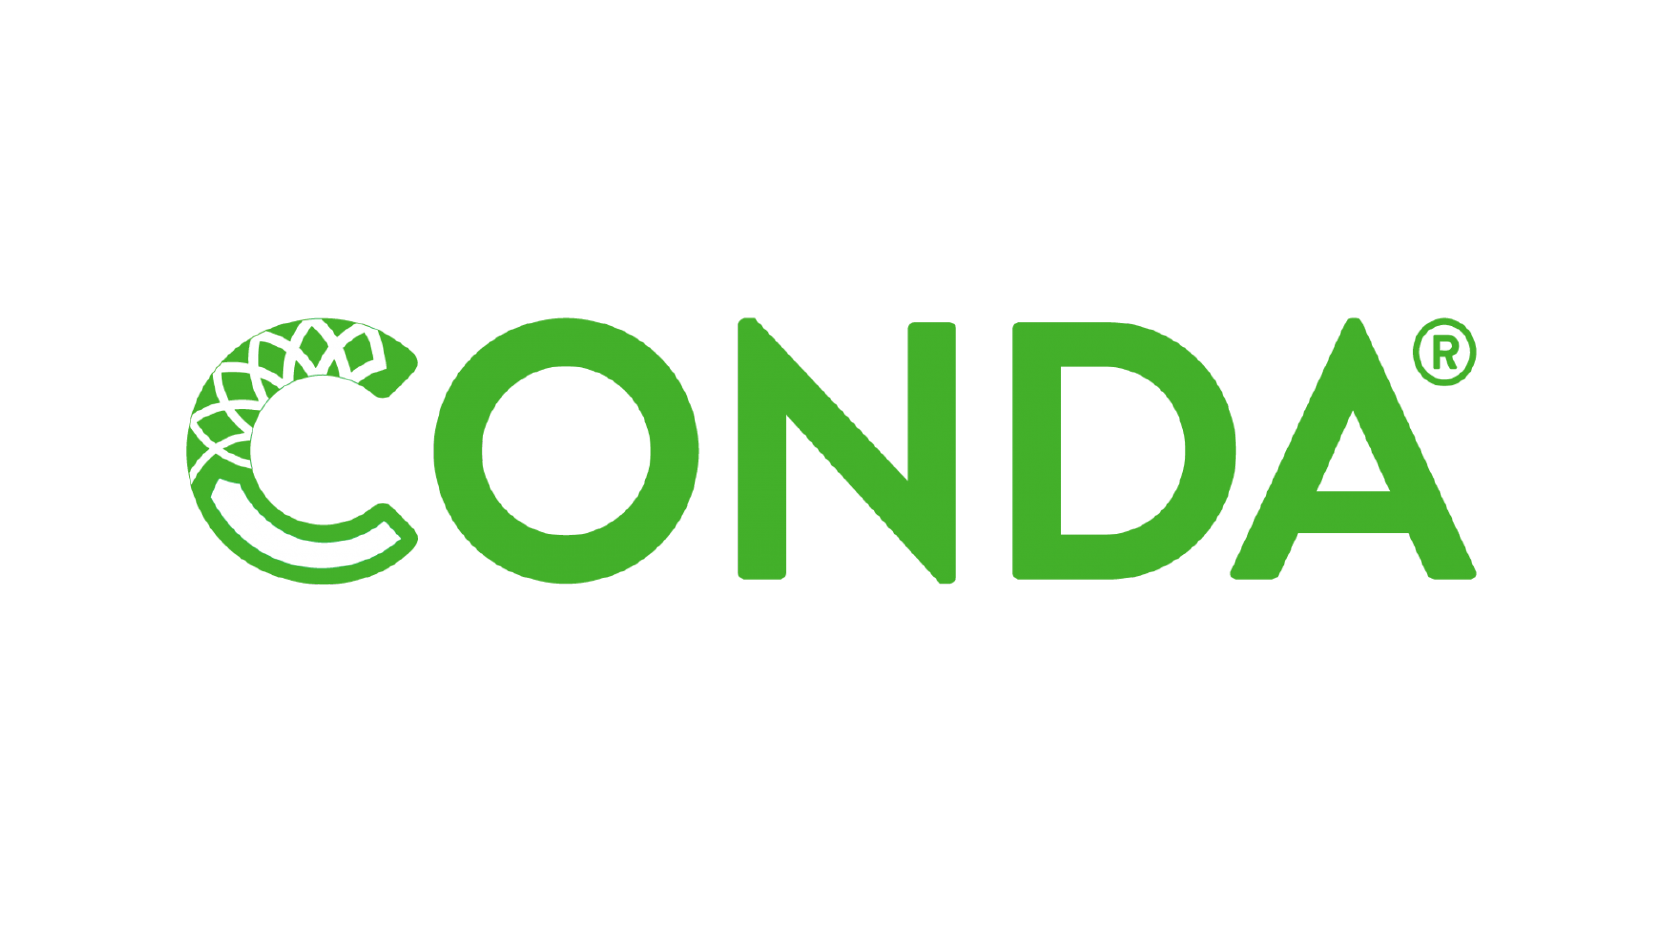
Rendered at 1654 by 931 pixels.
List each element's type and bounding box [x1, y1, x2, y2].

picture [4, 118, 1654, 784]
